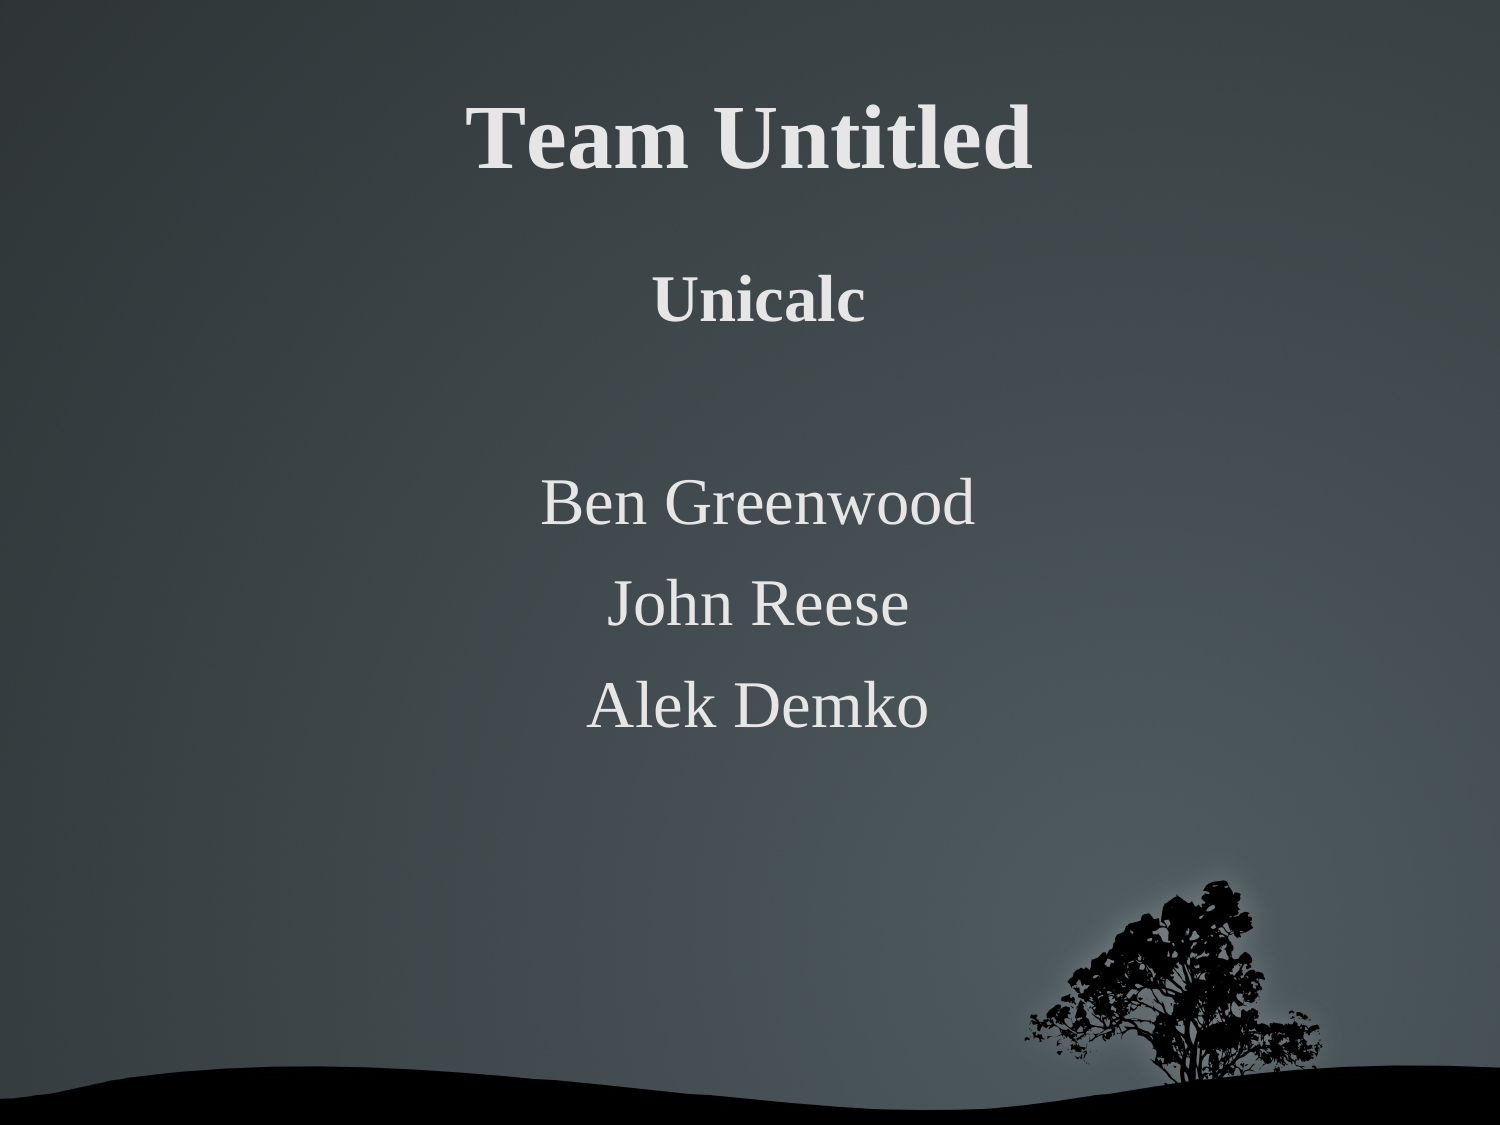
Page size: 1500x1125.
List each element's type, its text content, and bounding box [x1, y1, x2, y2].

picture [0, 0, 1500, 1125]
list Unicalc Ben Greenwood John Reese Alek Demko [75, 263, 1426, 992]
title Team Untitled [75, 52, 1426, 226]
